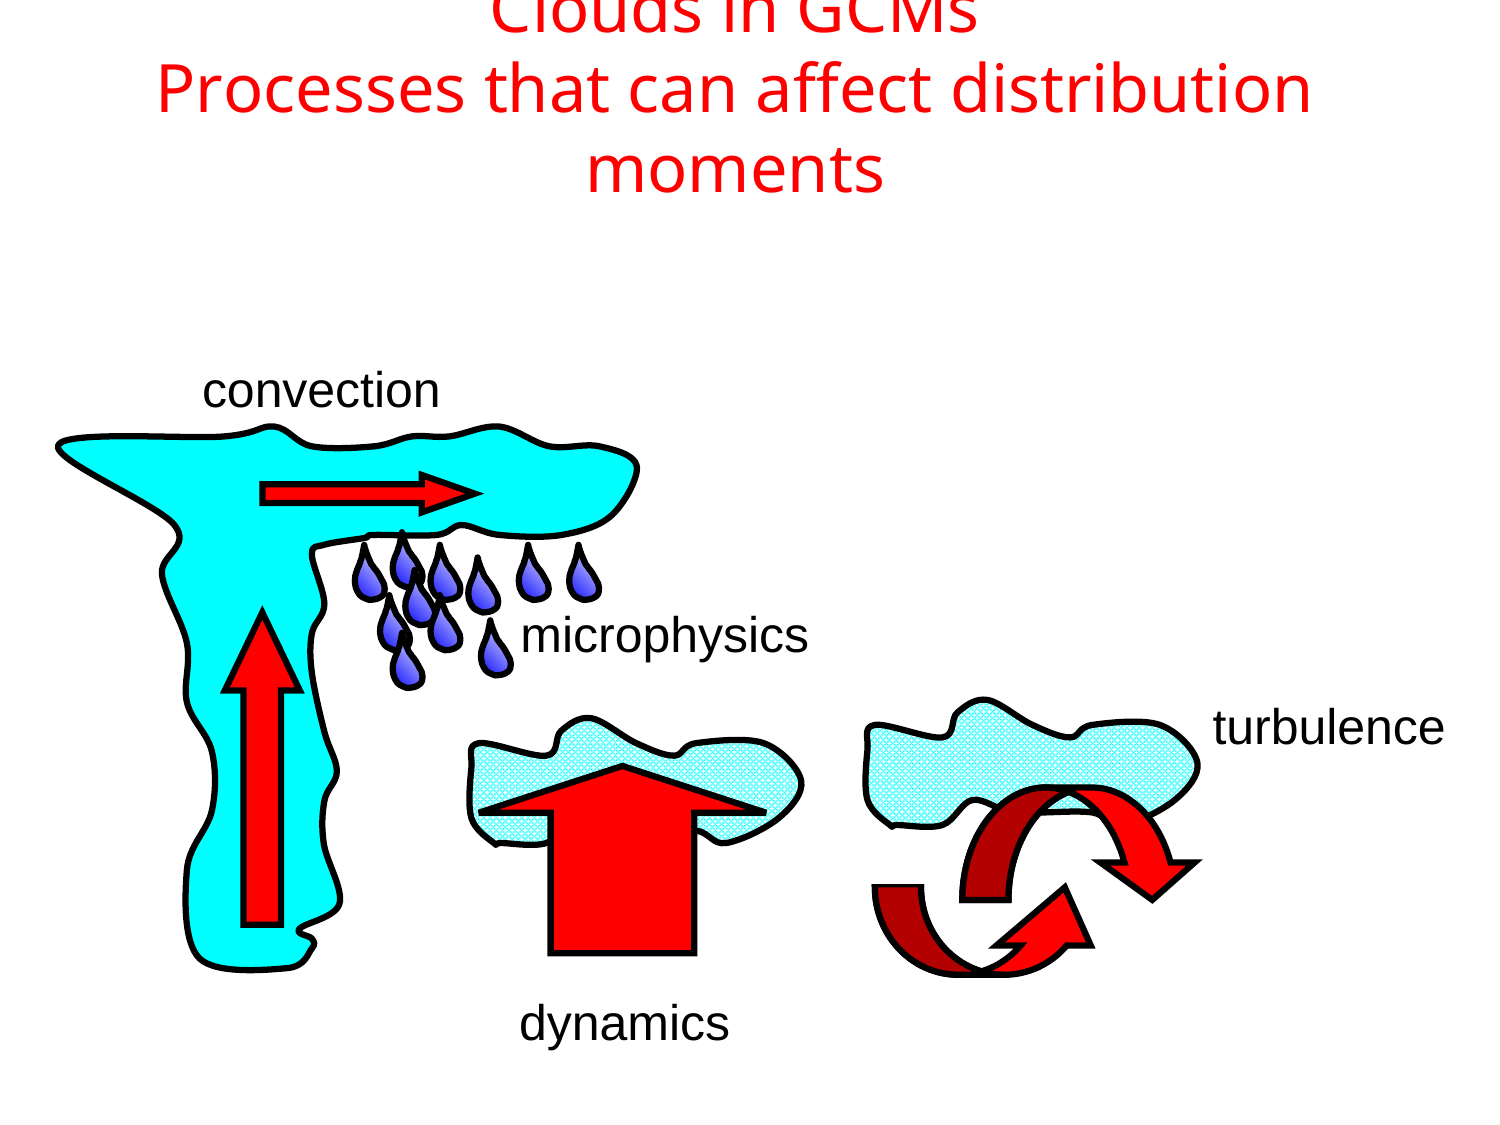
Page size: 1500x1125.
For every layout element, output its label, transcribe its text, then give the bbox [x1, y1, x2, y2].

text_box turbulence [1197, 687, 1461, 763]
text_box dynamics [504, 983, 746, 1059]
title Clouds in GCMs Processes that can affect distribution moments [0, 0, 1471, 214]
text_box convection [187, 349, 456, 426]
text_box microphysics [505, 594, 825, 671]
text_box [29, 278, 1471, 1059]
